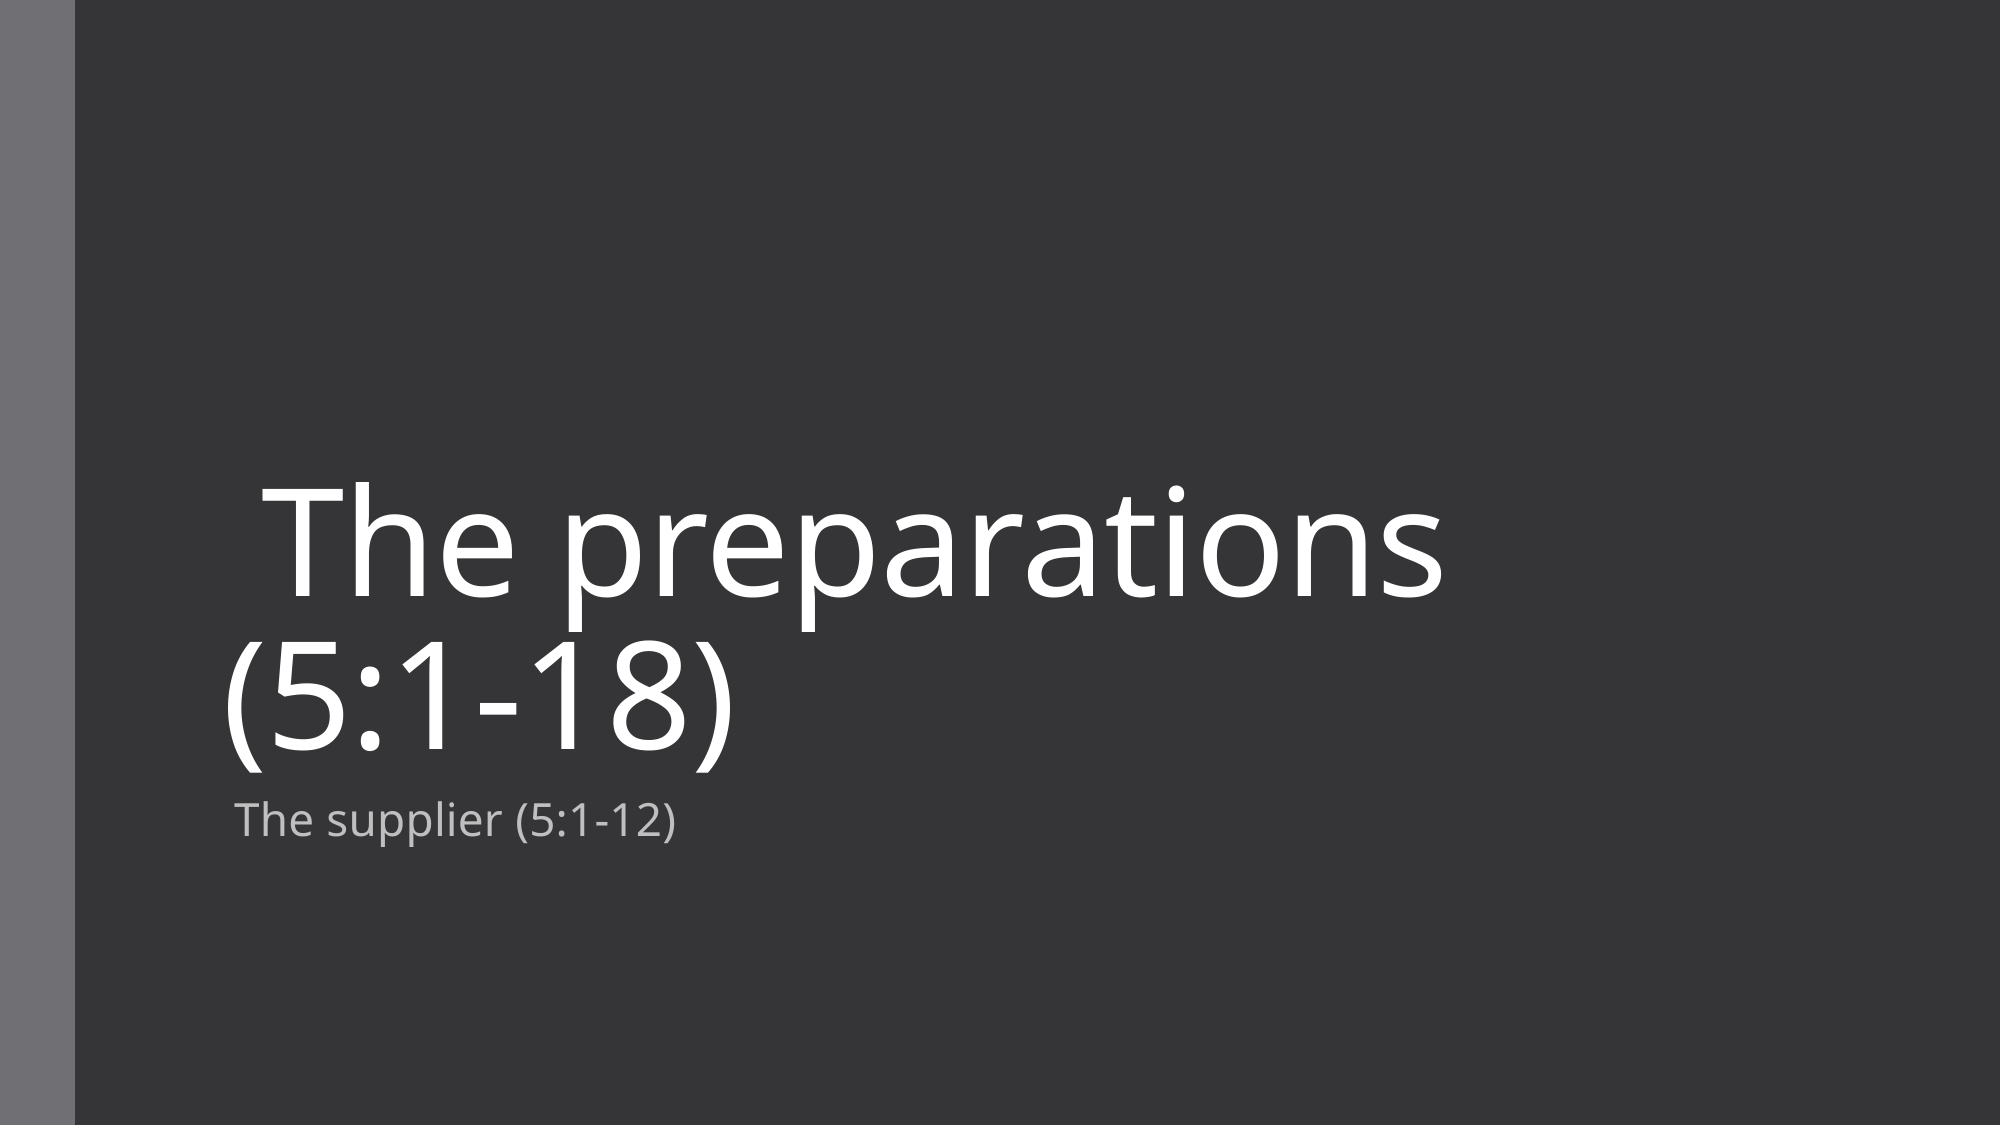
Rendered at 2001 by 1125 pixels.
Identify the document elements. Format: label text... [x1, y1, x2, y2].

title The preparations (5:1-18) [206, 124, 1752, 787]
subtitle The supplier (5:1-12) [206, 787, 1752, 1066]
